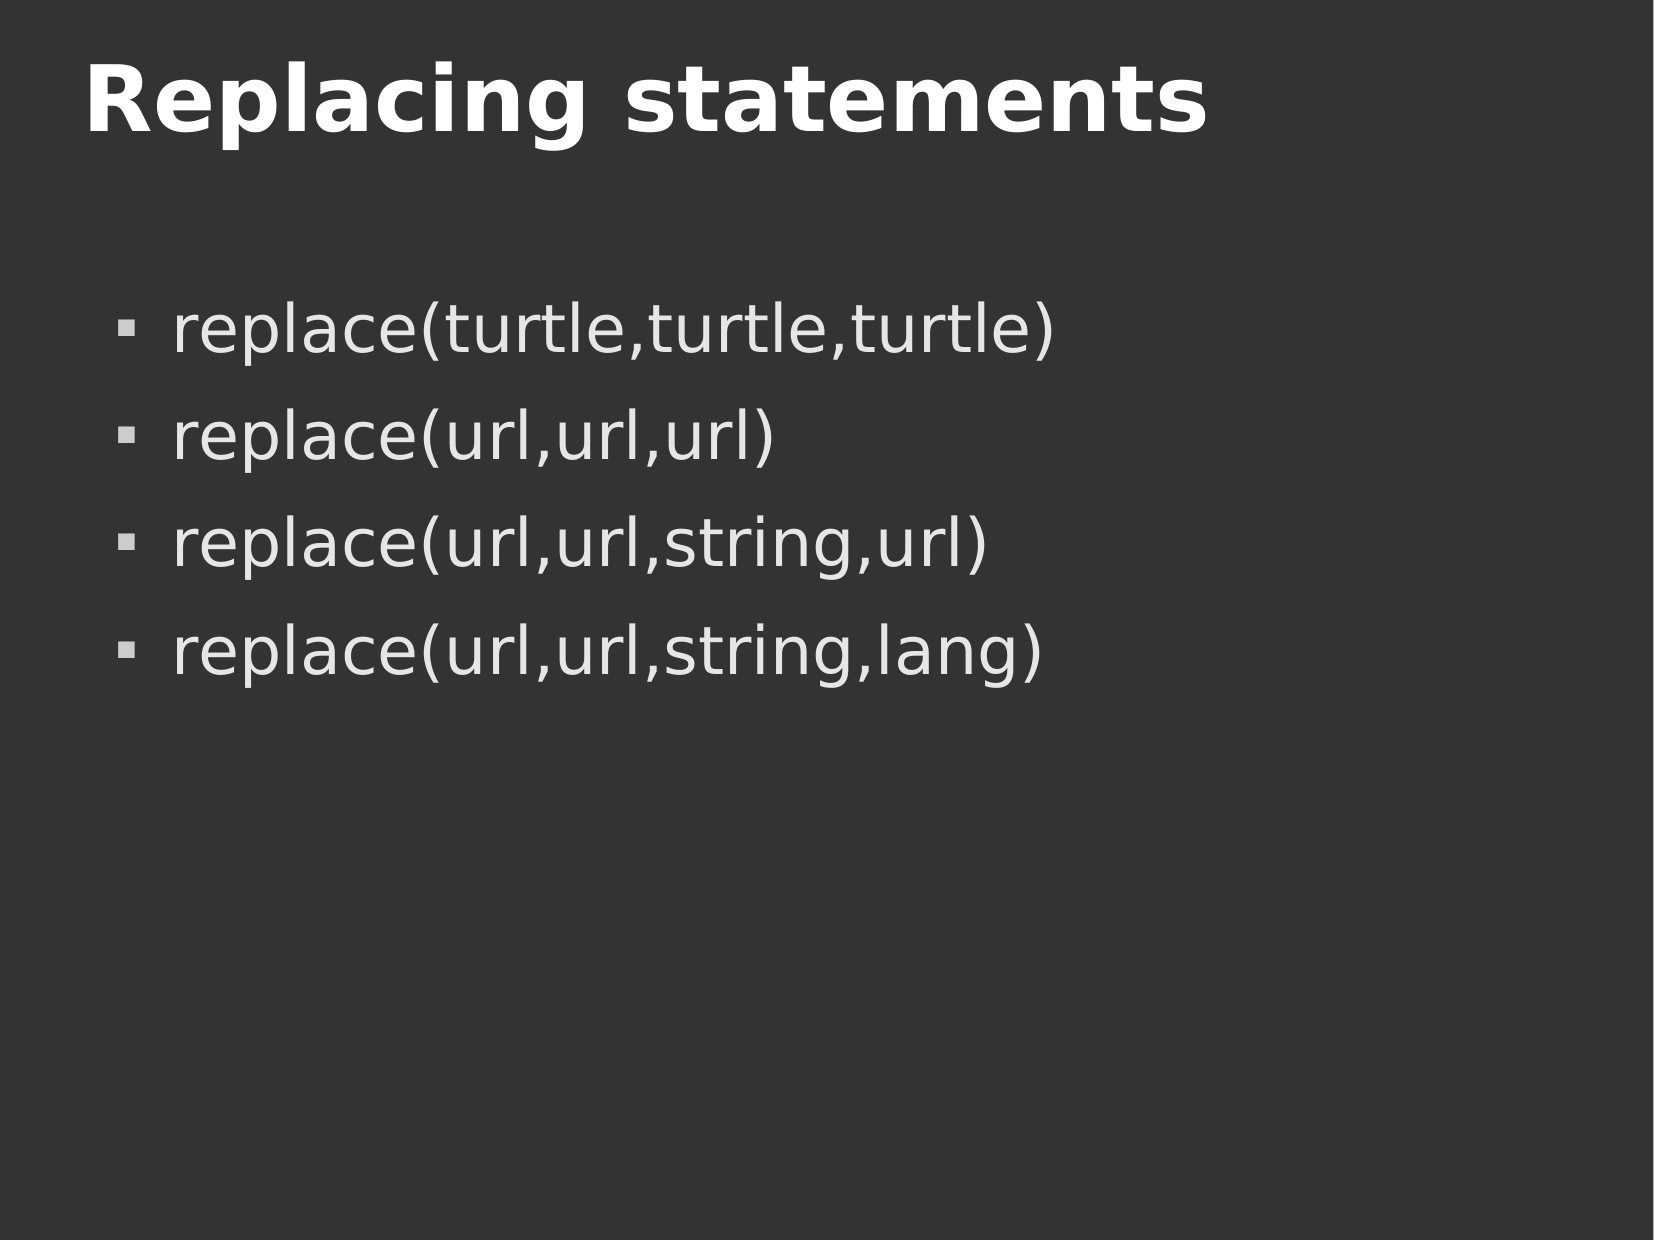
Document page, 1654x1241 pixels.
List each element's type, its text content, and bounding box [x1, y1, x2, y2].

title Replacing statements [82, 46, 1571, 154]
list replace(turtle,turtle,turtle) replace(url,url,url) replace(url,url,string,url) replace(url,url,string,lang) [82, 290, 1571, 1094]
